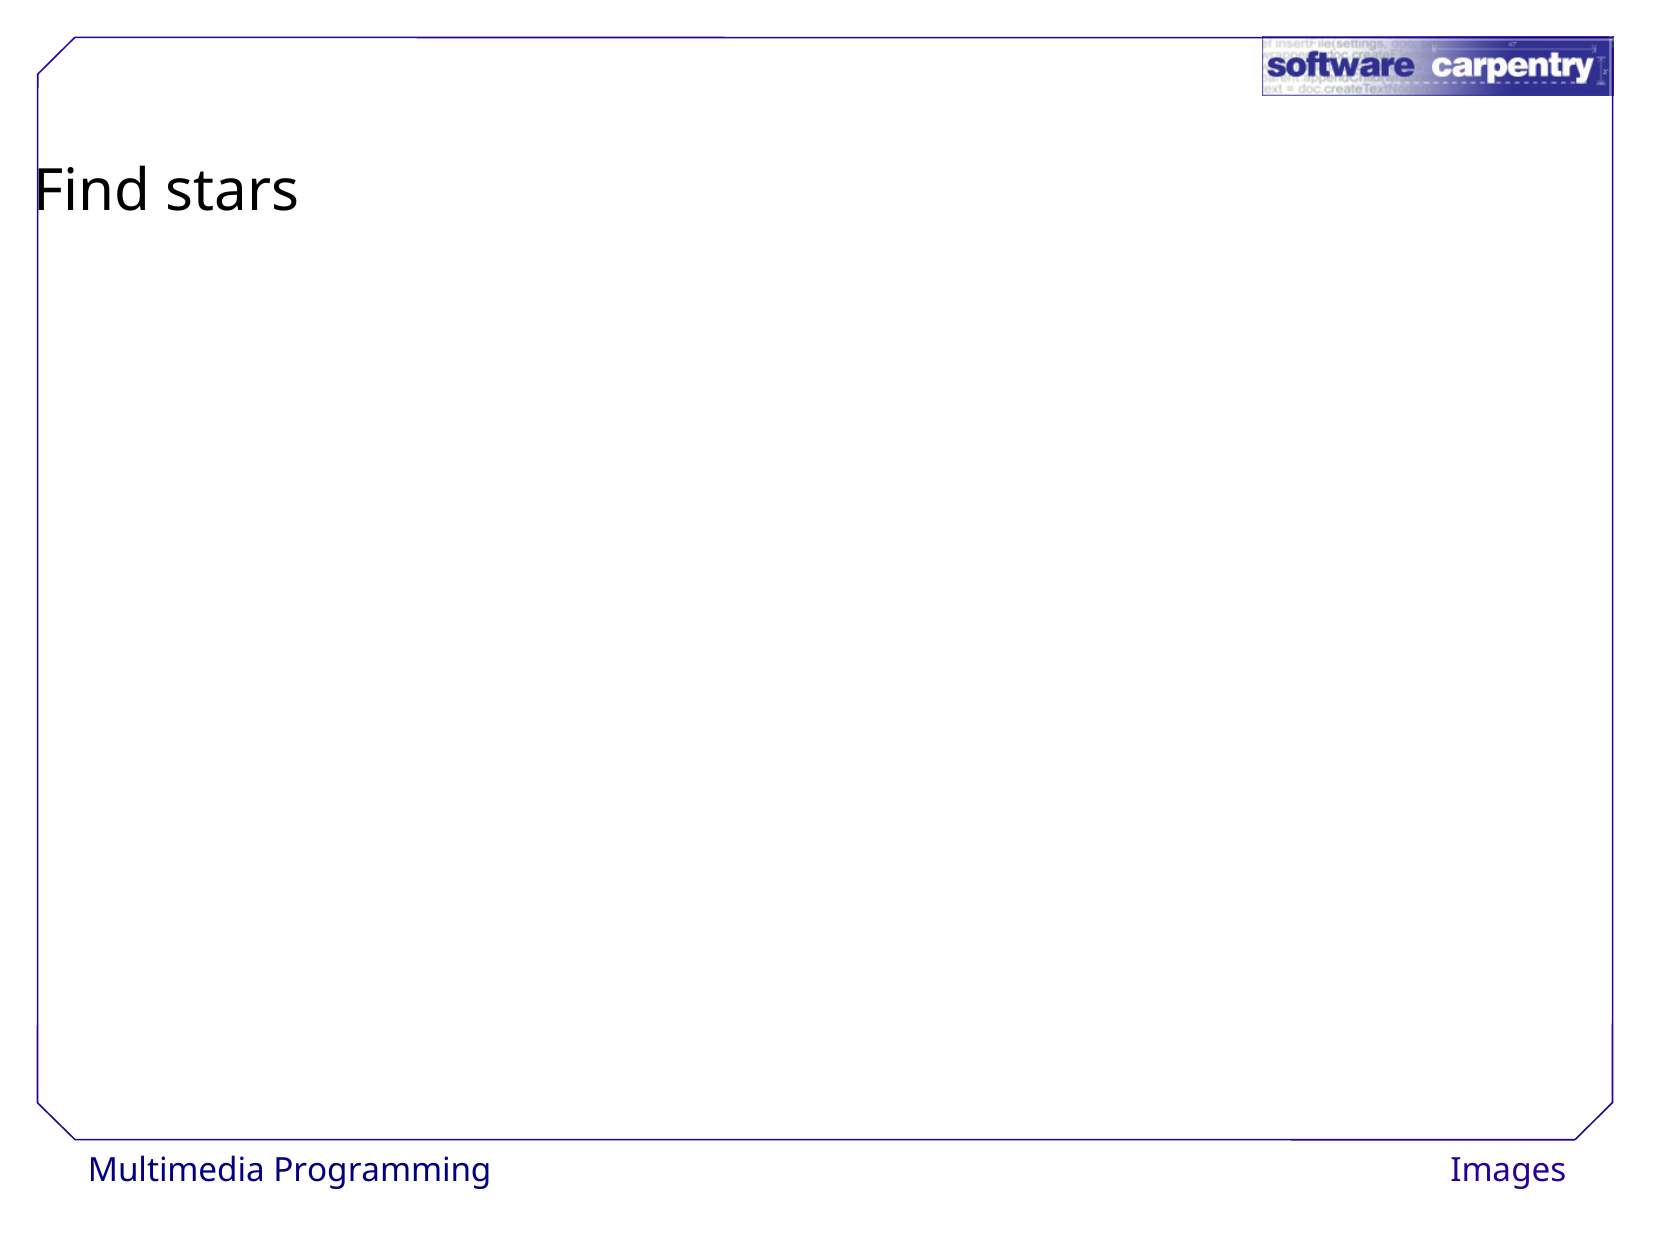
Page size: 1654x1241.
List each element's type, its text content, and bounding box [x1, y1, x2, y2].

picture [1262, 36, 1614, 96]
text_box Find stars [18, 109, 465, 231]
